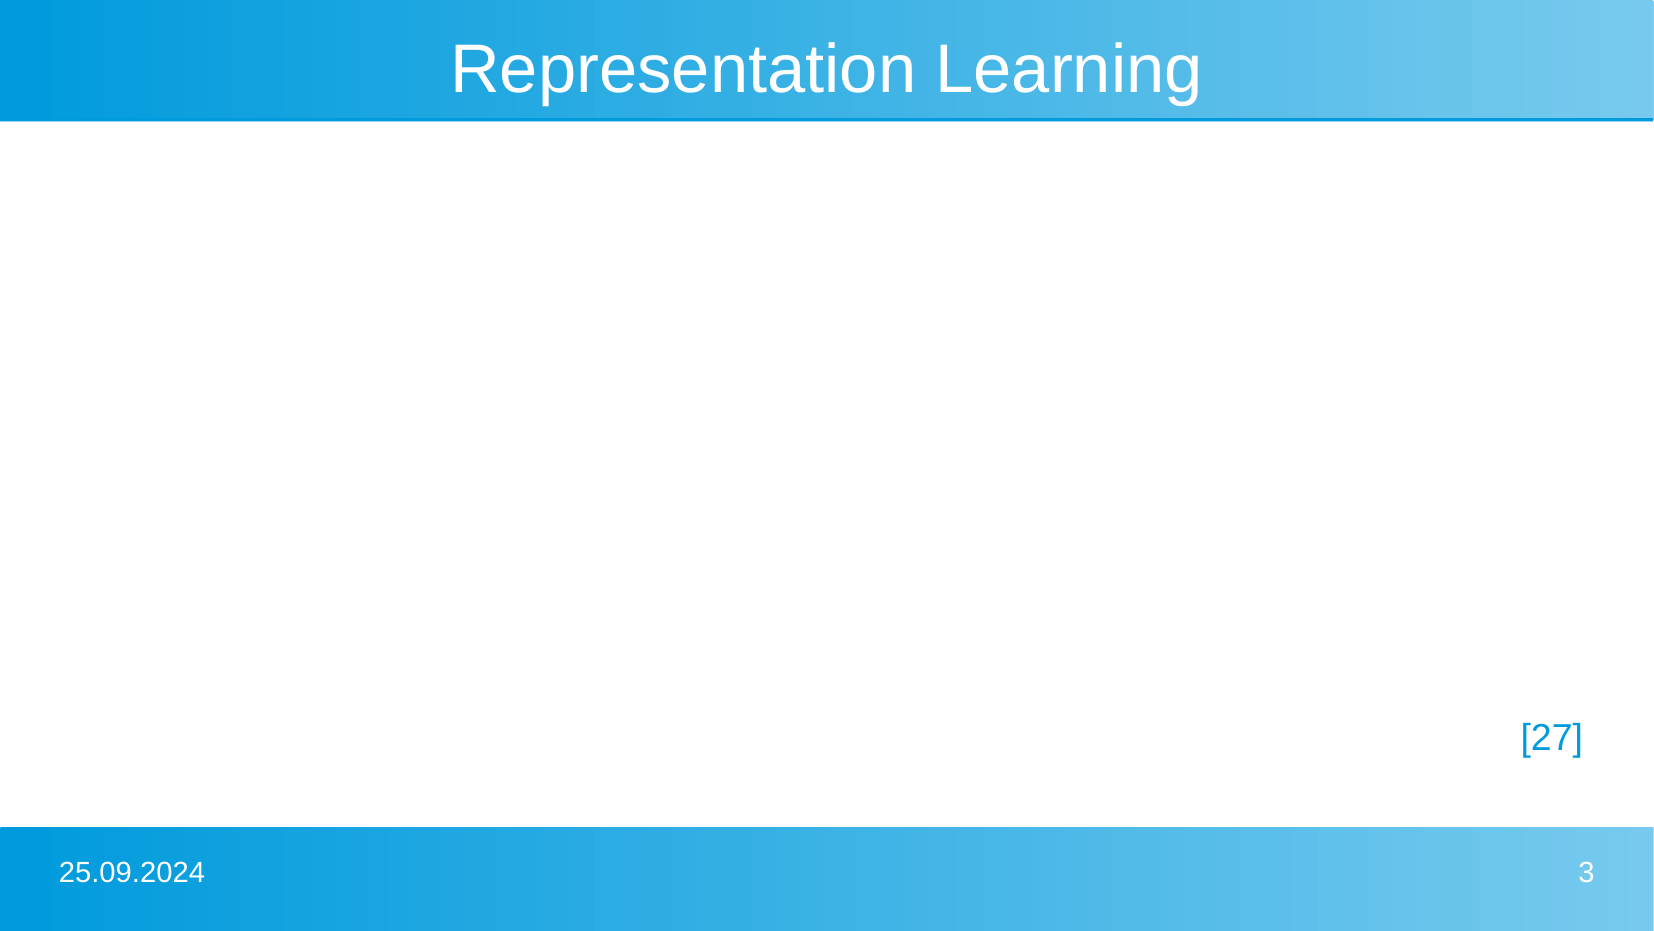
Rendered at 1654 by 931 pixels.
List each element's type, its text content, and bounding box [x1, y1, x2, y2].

text_box [27] [1505, 708, 1625, 827]
title Representation Learning [59, 21, 1595, 116]
